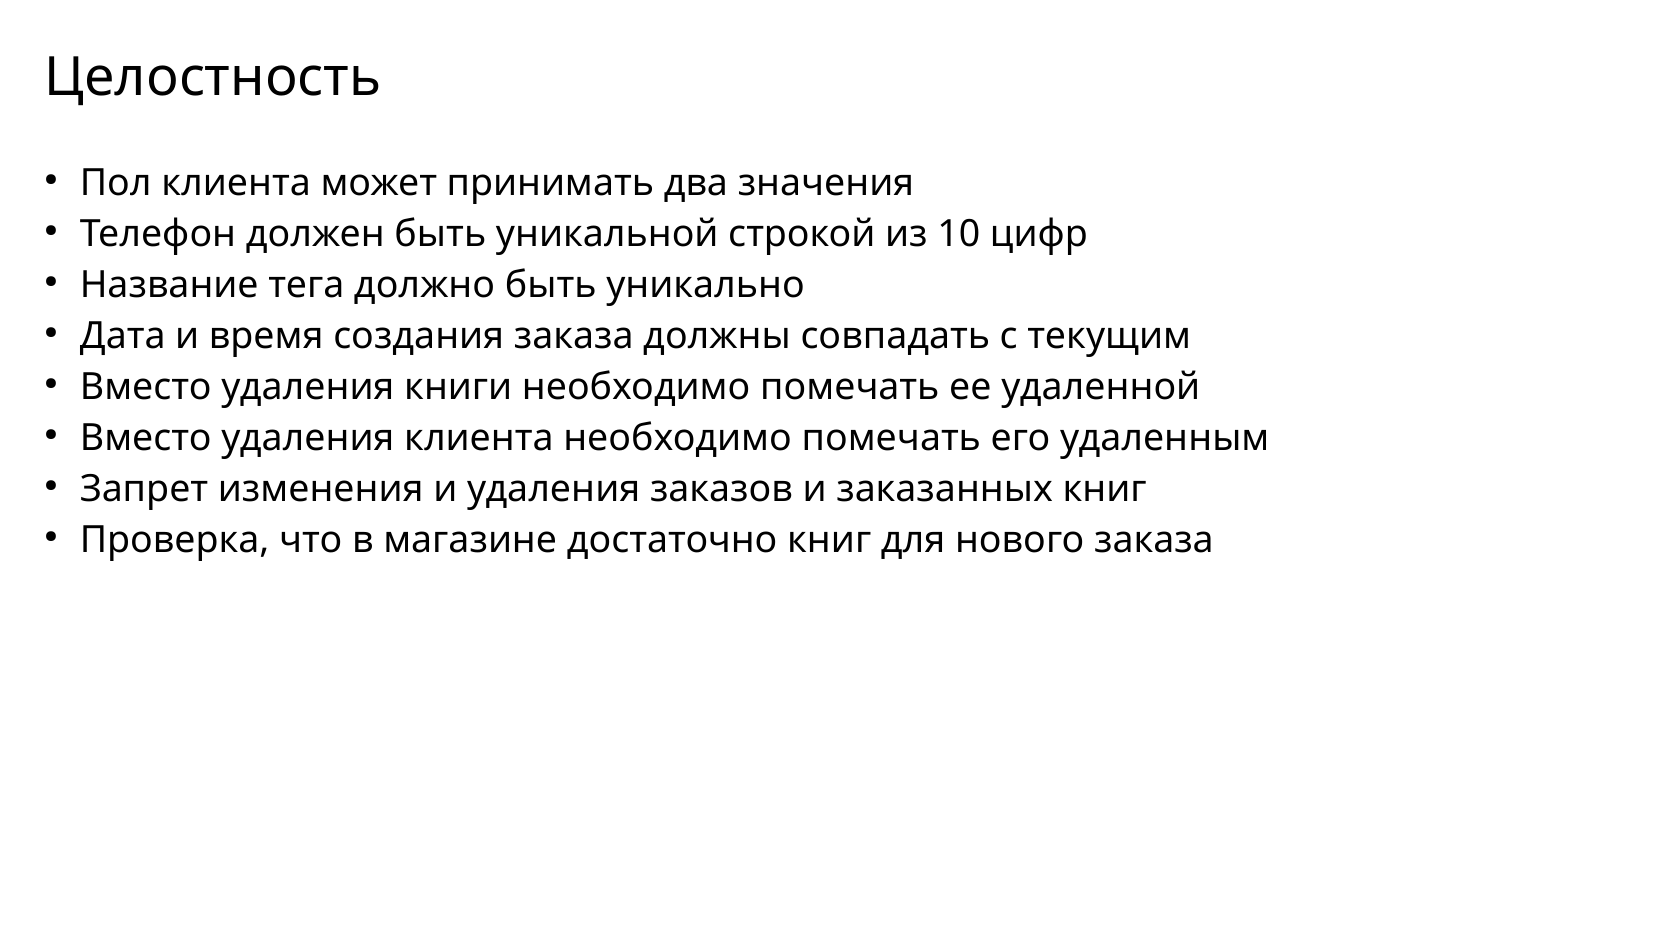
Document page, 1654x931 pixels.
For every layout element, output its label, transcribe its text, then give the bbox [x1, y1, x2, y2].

text_box Пол клиента может принимать два значения Телефон должен быть уникальной строкой из 10 цифр Название тега должно быть уникально Дата и время создания заказа должны совпадать с текущим Вместо удаления книги необходимо помечать ее удаленной Вместо удаления клиента необходимо помечать его удаленным Запрет изменения и удаления заказов и заказанных книг Проверка, что в магазине достаточно книг для нового заказа [29, 147, 1625, 837]
text_box Целостность [29, 29, 1625, 119]
